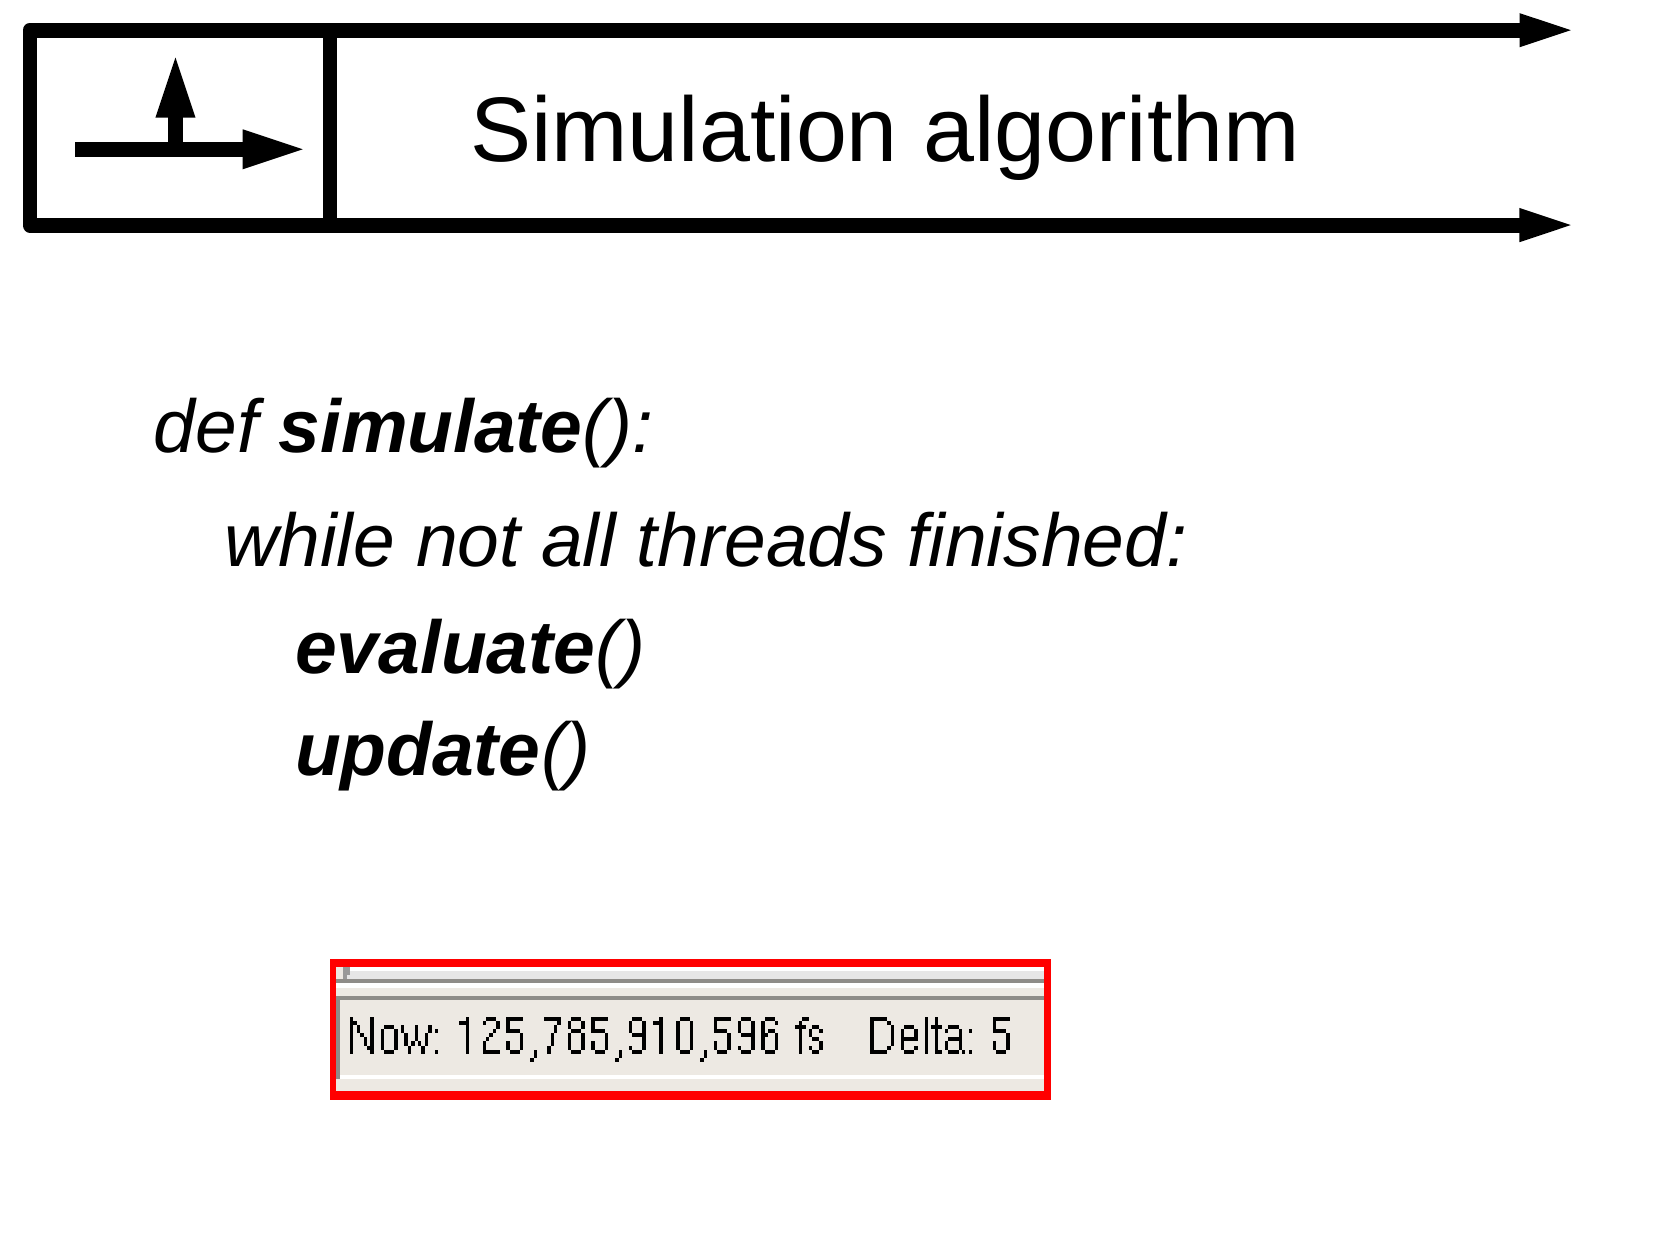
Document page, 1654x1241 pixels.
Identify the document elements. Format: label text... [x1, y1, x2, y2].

picture [330, 959, 1051, 1100]
title Simulation algorithm [337, 25, 1630, 233]
title Simulation algorithm [141, 38, 323, 218]
list def simulate(): while not all threads finished: evaluate() update() [82, 384, 1591, 1100]
